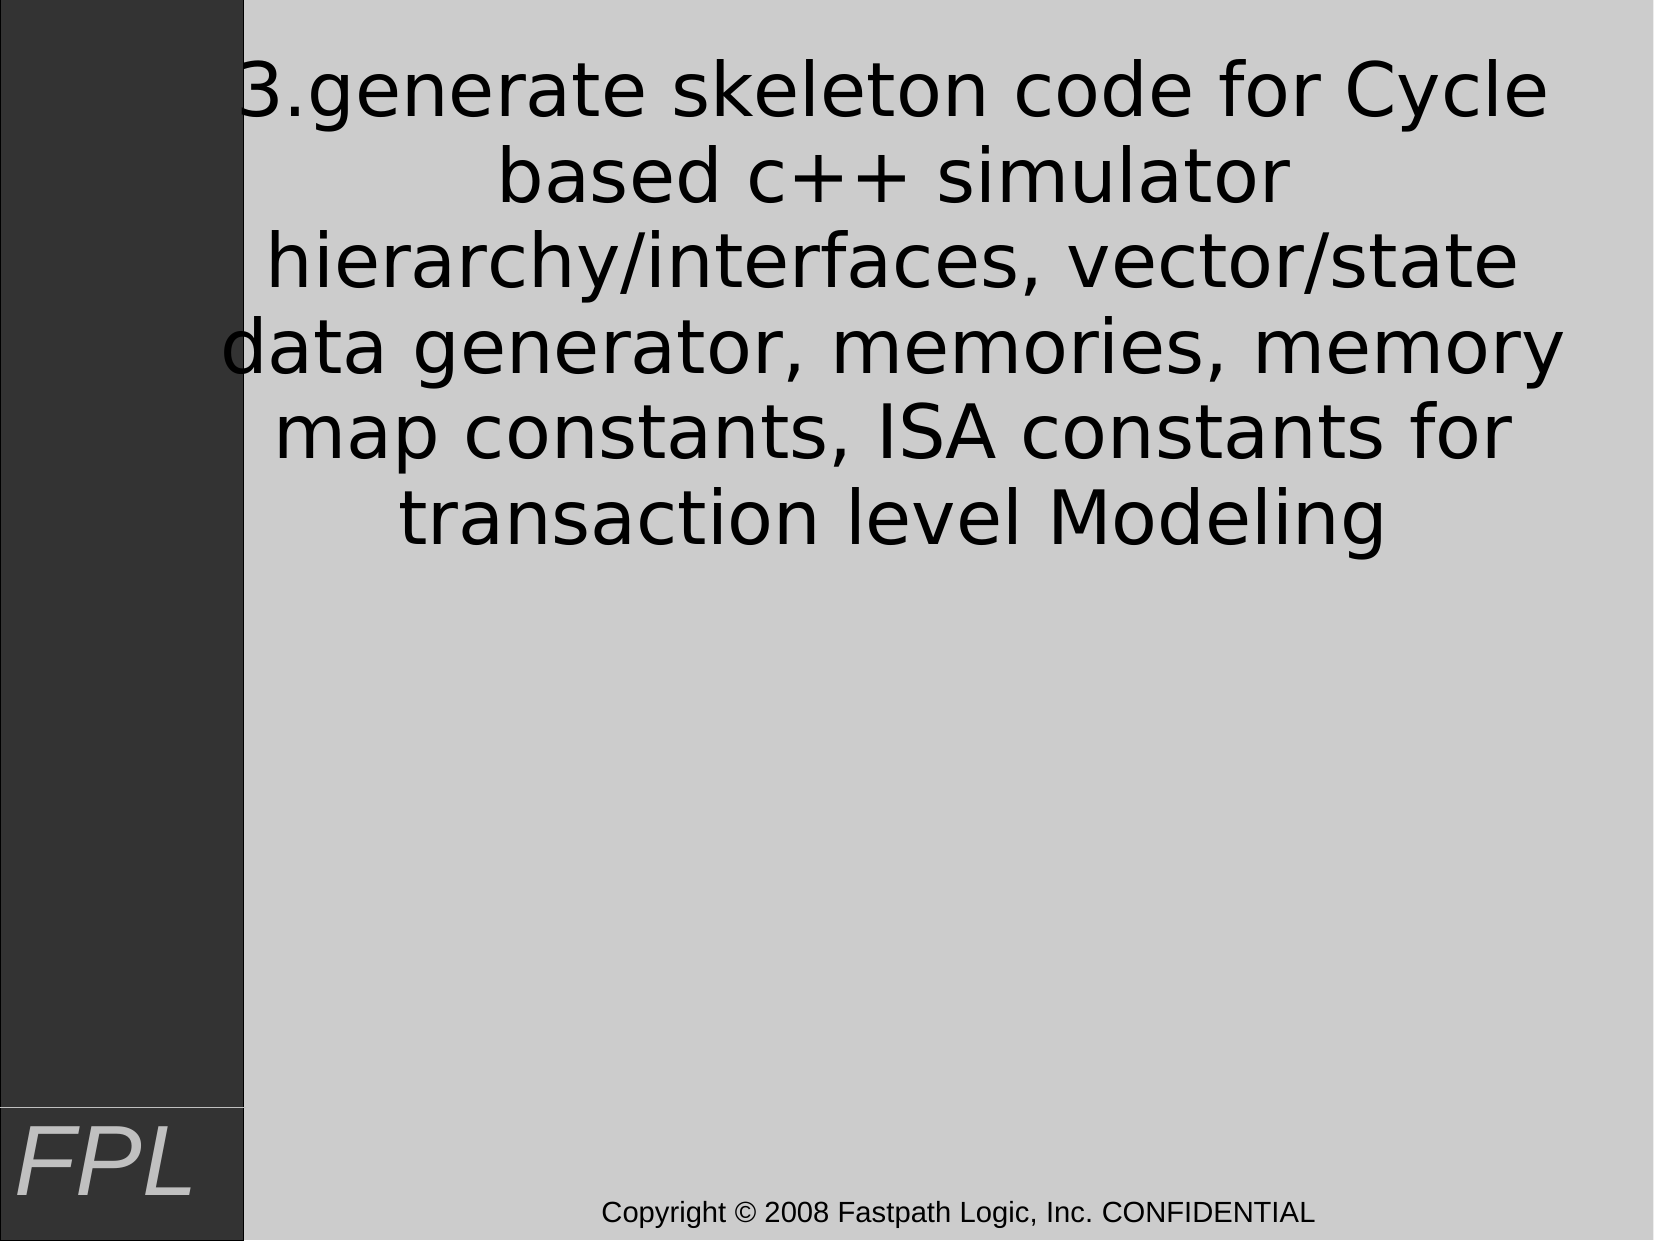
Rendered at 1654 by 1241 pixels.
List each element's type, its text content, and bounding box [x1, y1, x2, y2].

title 3.generate skeleton code for Cycle based c++ simulator hierarchy/interfaces, vector/state data generator, memories, memory map constants, ISA constants for transaction level Modeling [187, 47, 1600, 563]
